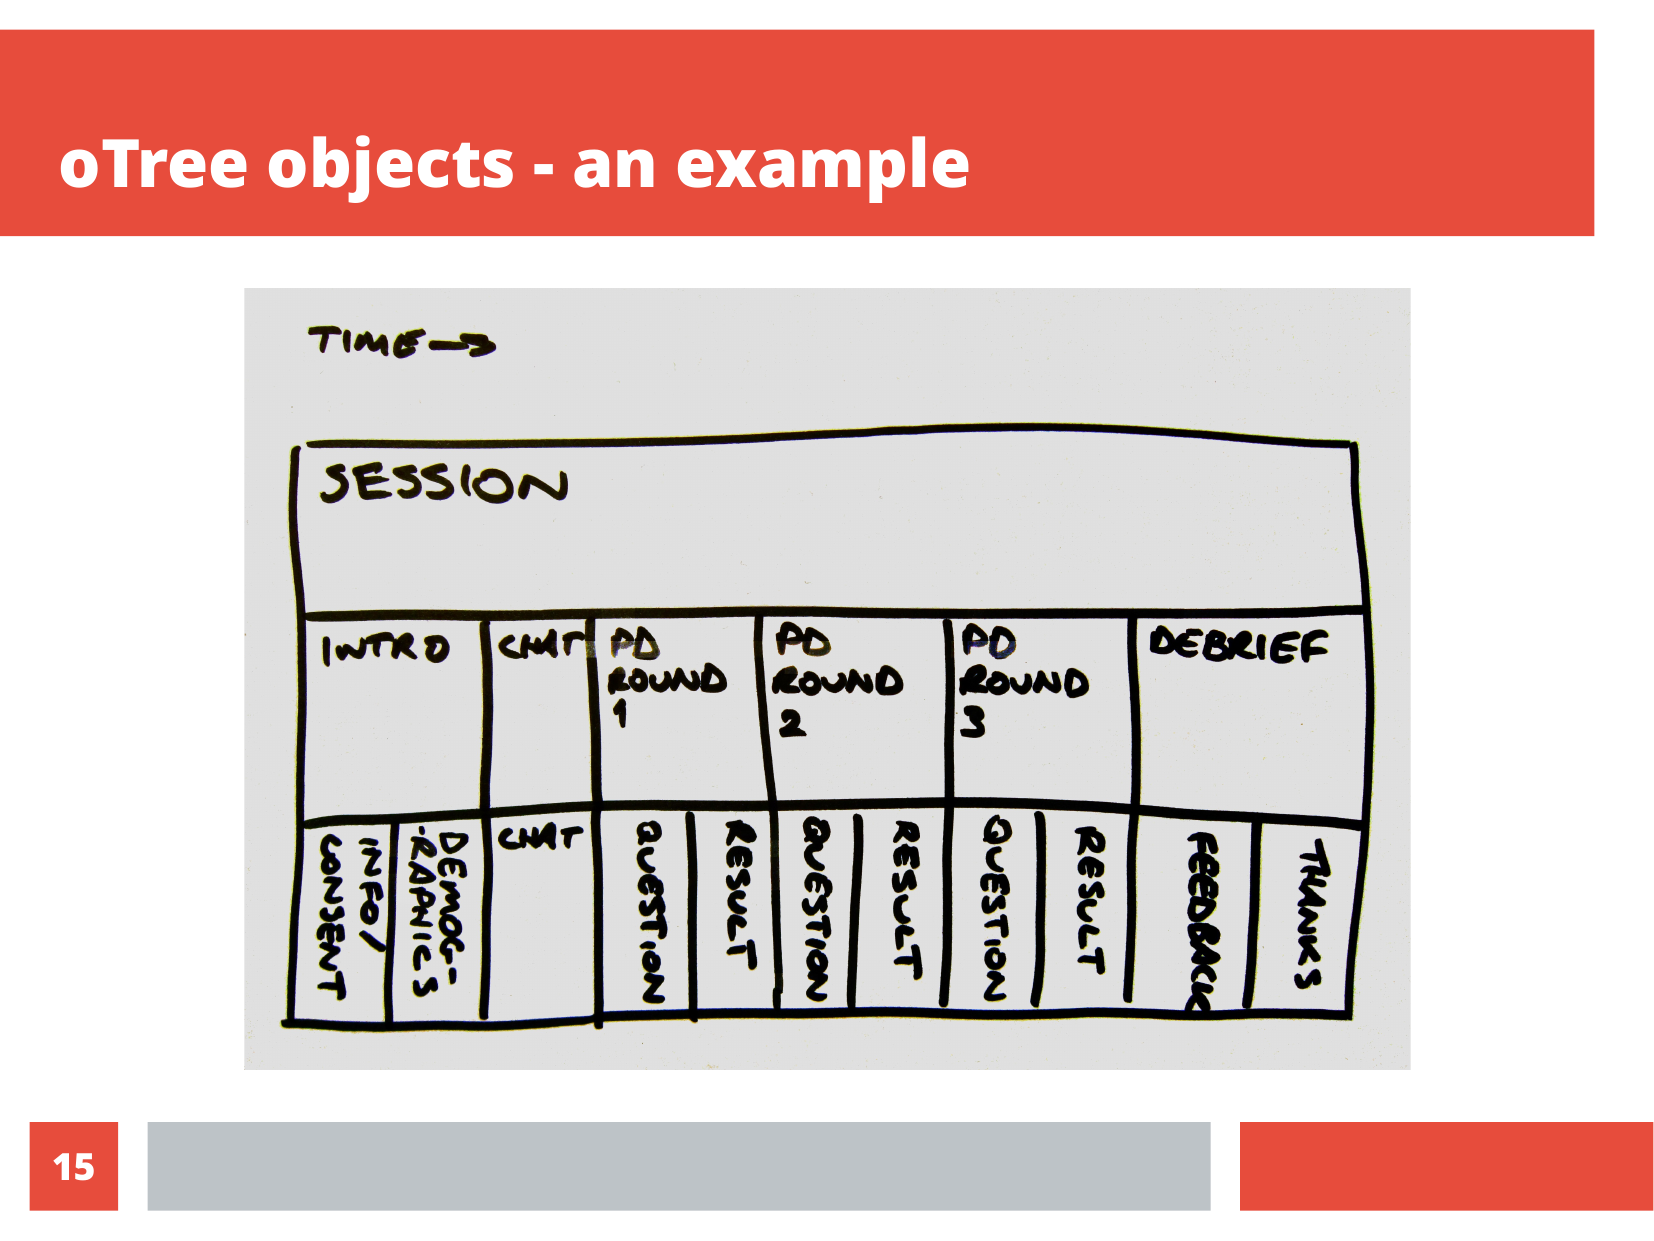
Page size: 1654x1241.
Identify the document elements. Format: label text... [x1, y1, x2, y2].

picture [244, 288, 1411, 1070]
title oTree objects - an example [59, 59, 1595, 207]
